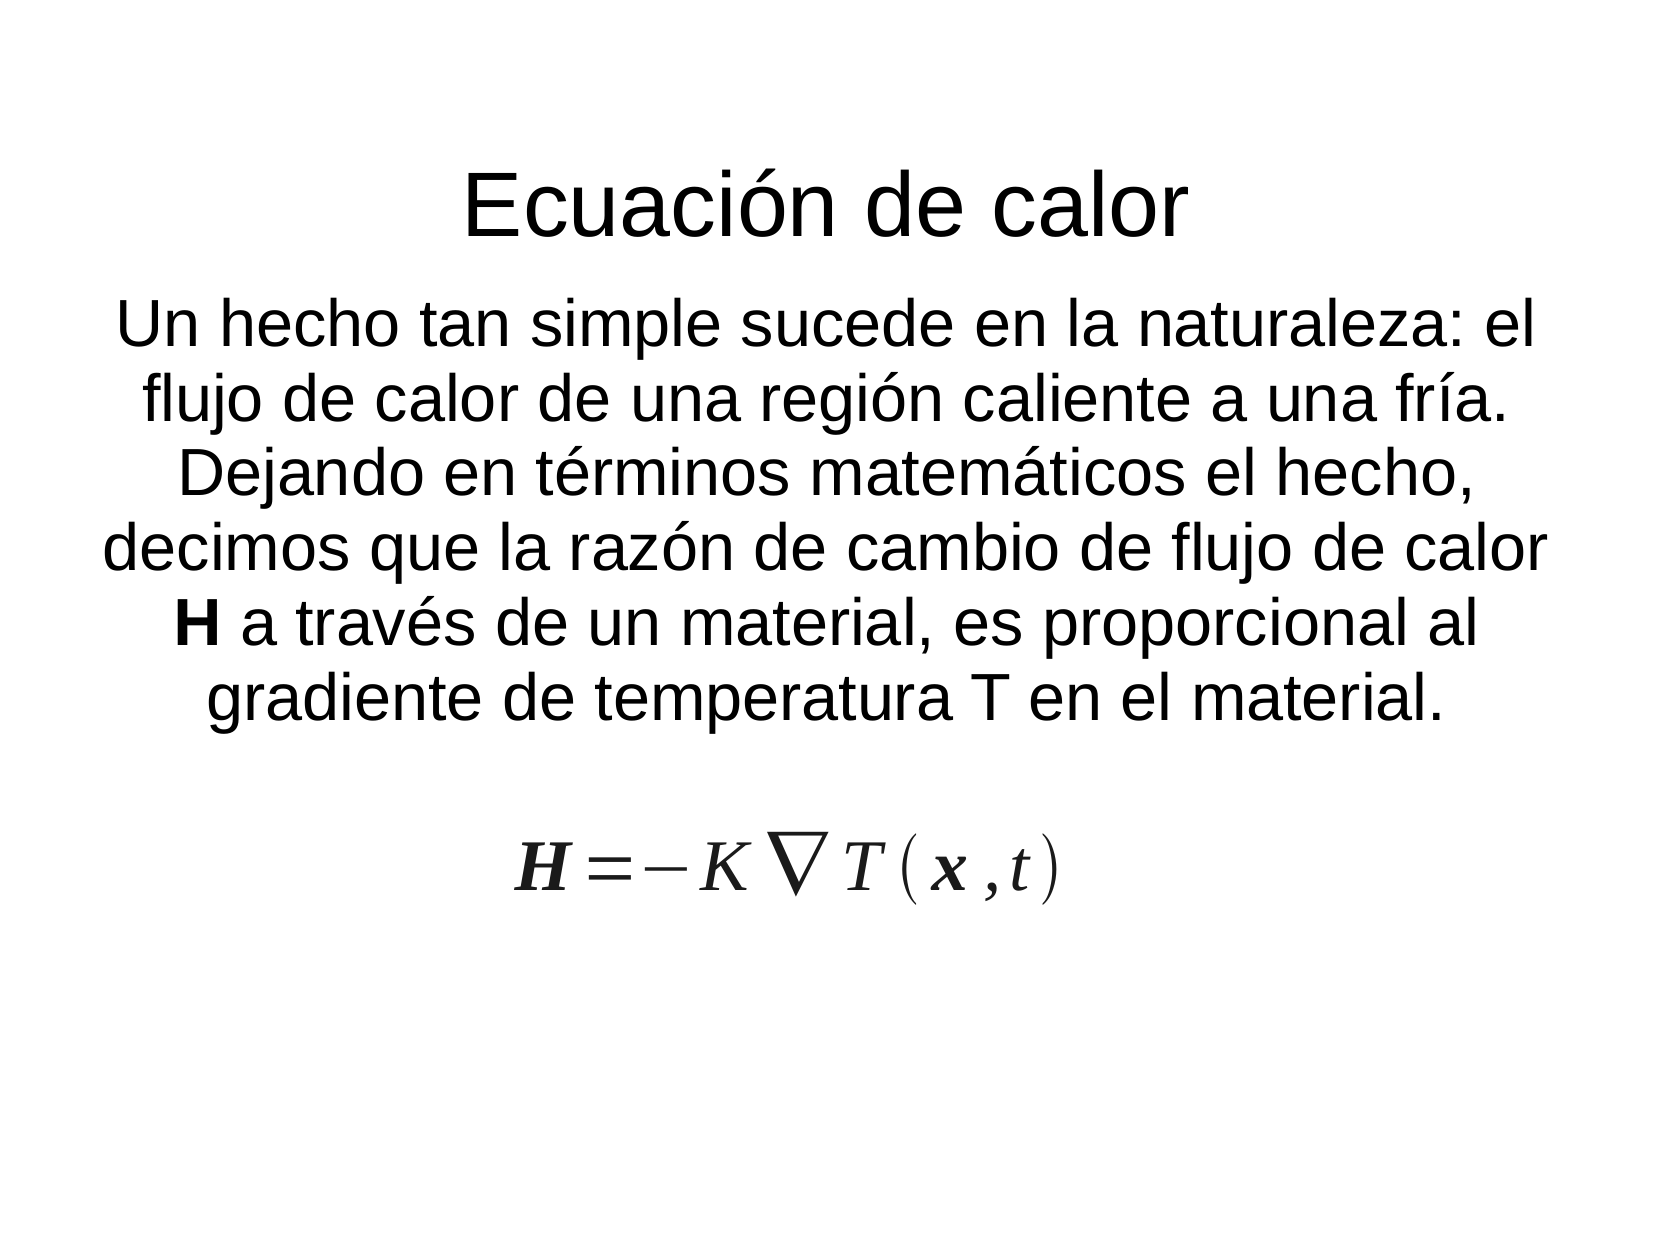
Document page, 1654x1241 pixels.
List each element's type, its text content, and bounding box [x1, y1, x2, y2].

subtitle Un hecho tan simple sucede en la naturaleza: el flujo de calor de una región caliente a una fría. Dejando en términos matemáticos el hecho, decimos que la razón de cambio de flujo de calor H a través de un material, es proporcional al gradiente de temperatura T en el material. [82, 285, 1571, 810]
chart [501, 826, 1068, 911]
title Ecuación de calor [82, 49, 1571, 257]
